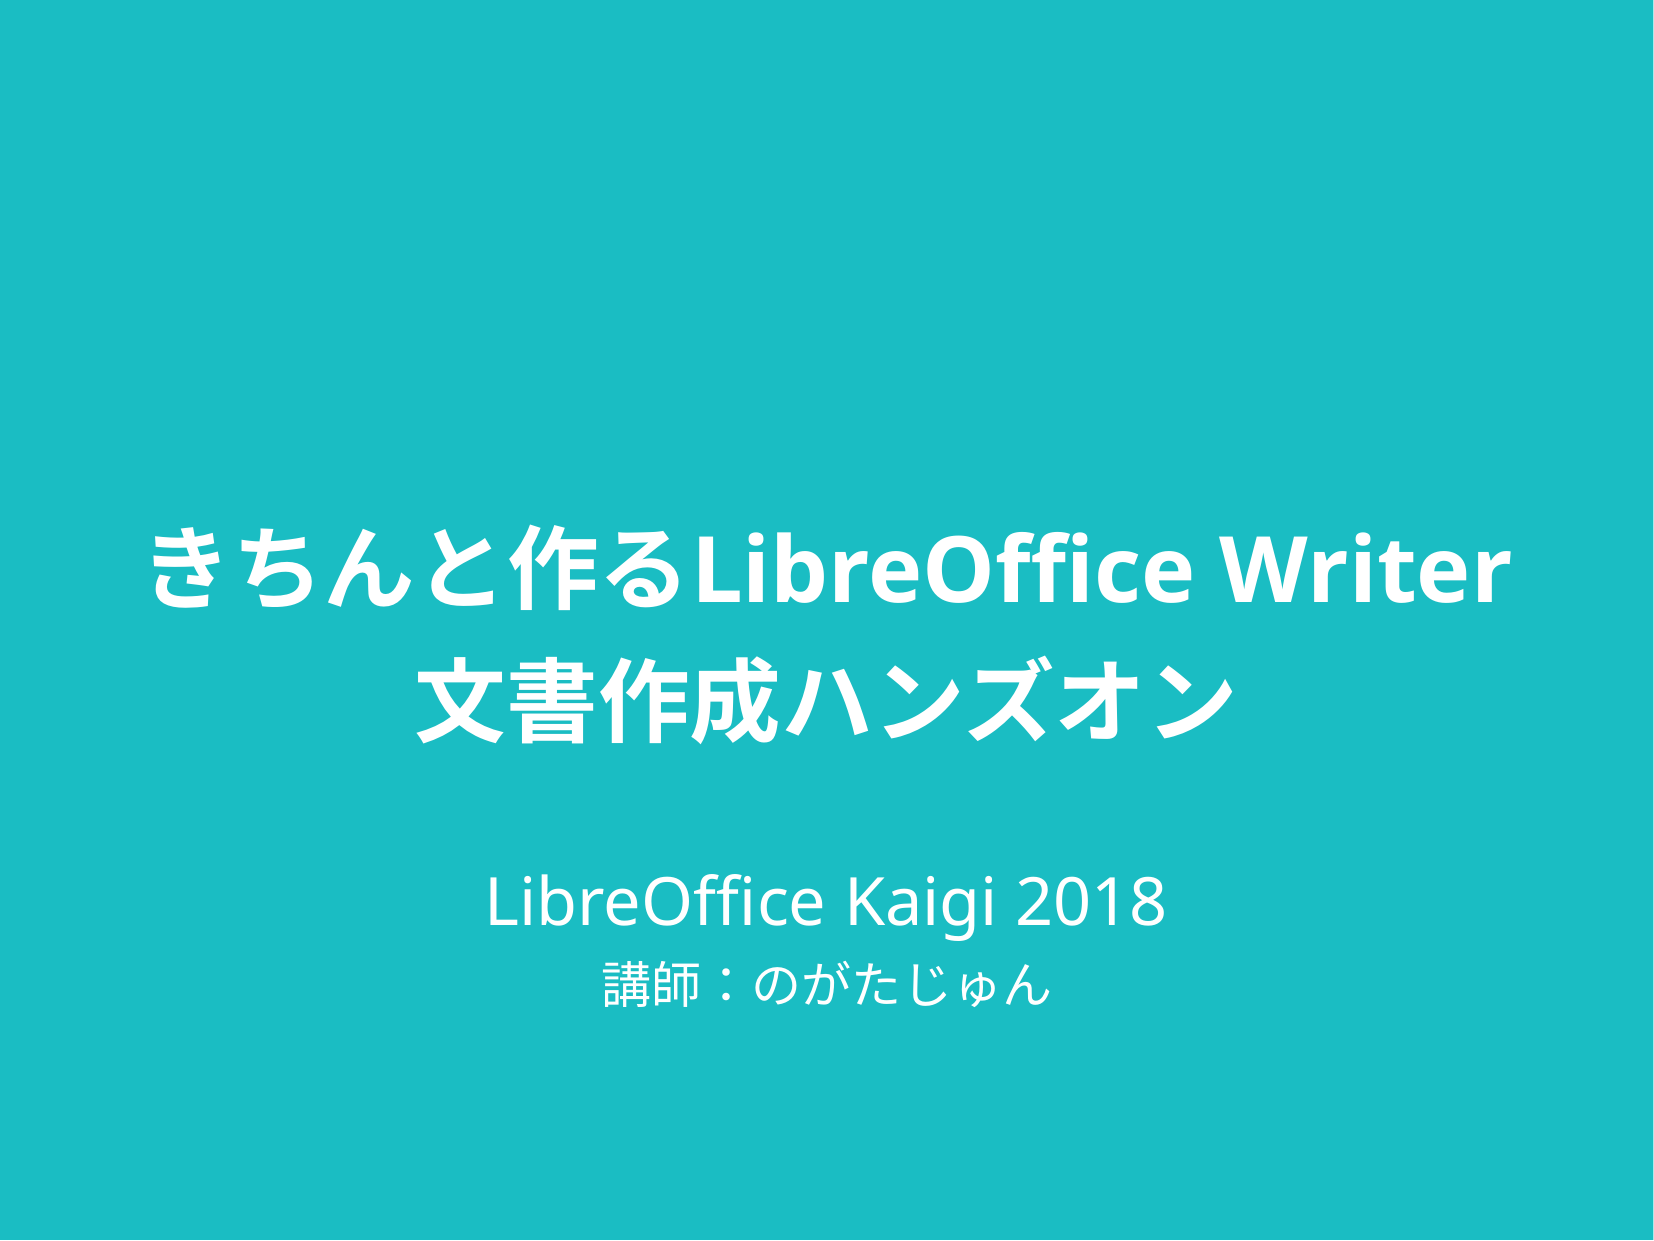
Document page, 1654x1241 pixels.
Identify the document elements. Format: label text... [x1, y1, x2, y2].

subtitle LibreOffice Kaigi 2018 講師：のがたじゅん [82, 773, 1571, 1099]
title きちんと作るLibreOffice Writer 文書作成ハンズオン [82, 500, 1571, 758]
